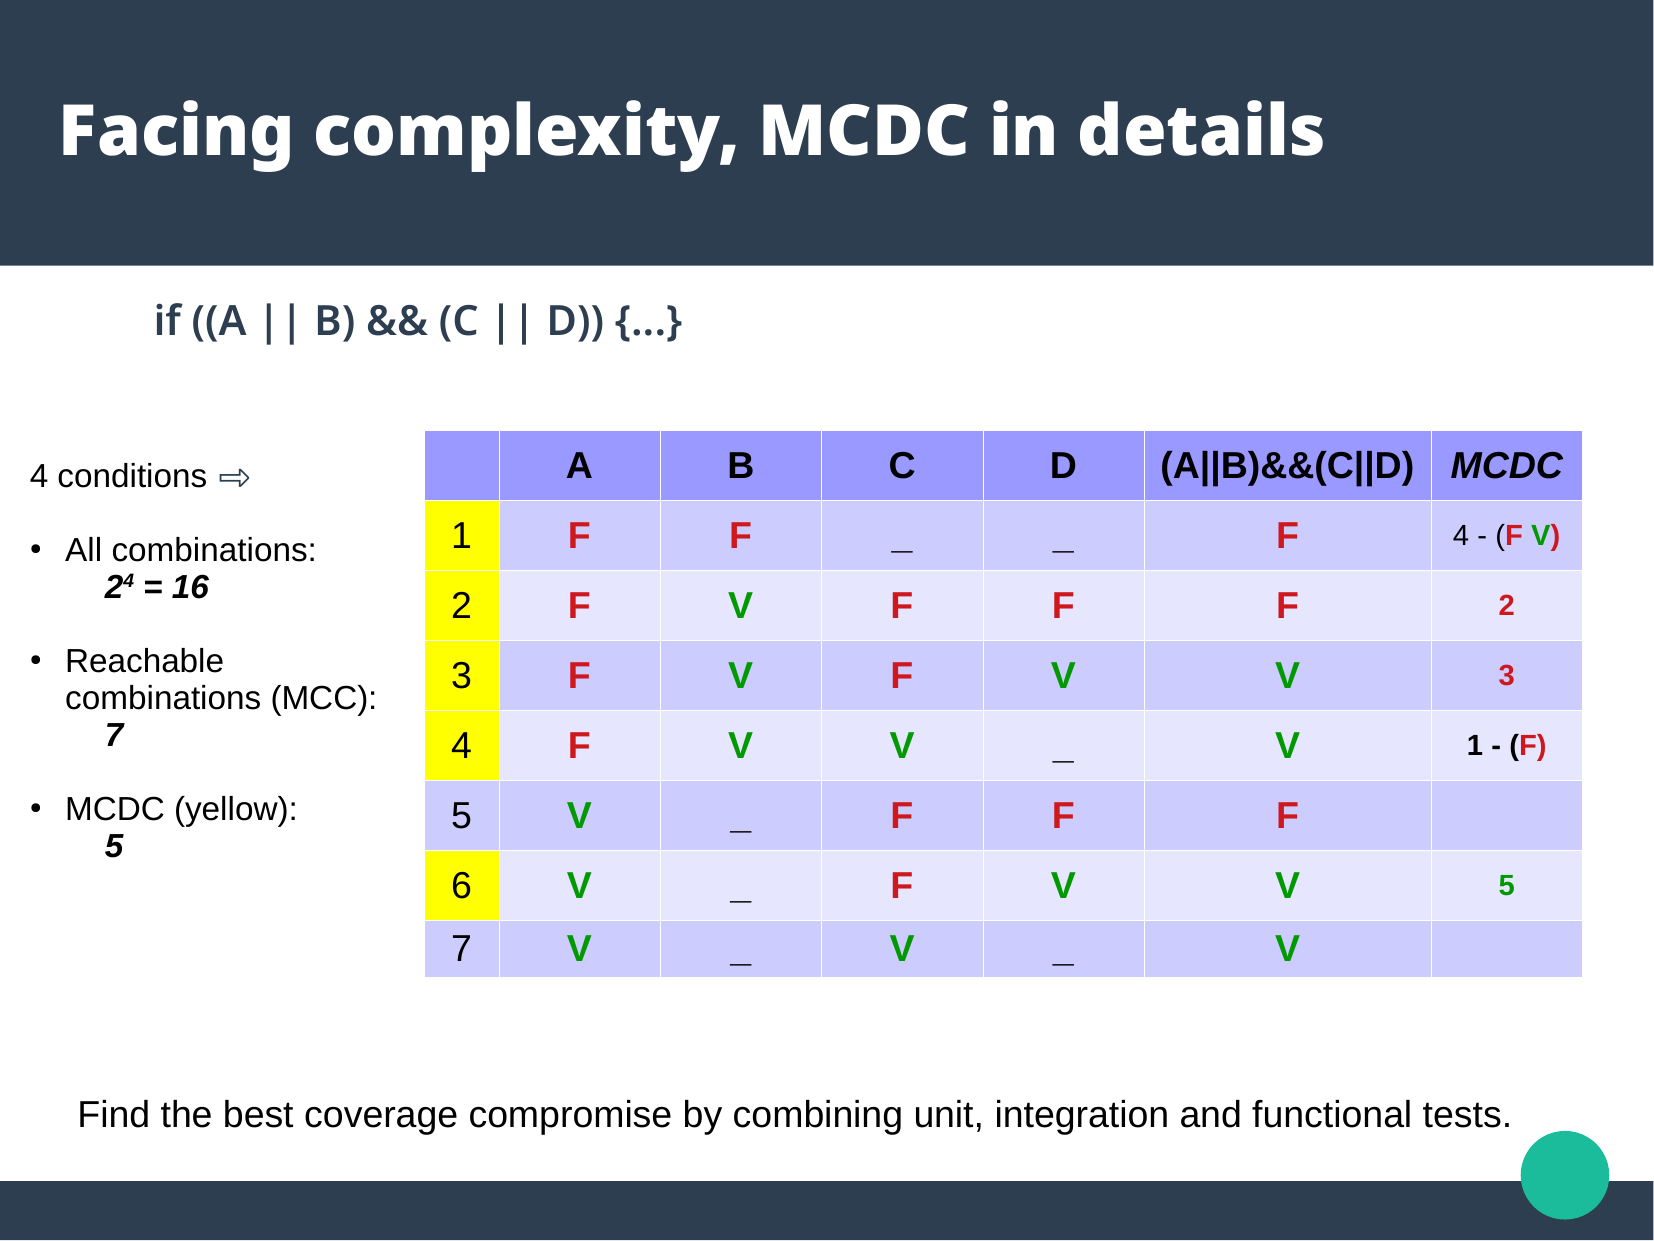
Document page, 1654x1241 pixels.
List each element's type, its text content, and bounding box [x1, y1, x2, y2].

text_box 4 conditions ⇨ All combinations: 24 = 16 Reachable combinations (MCC): 7 MCDC (yellow): 5 [15, 450, 413, 911]
table_cell F [822, 851, 983, 920]
table_cell 3 [425, 641, 499, 710]
table_cell [1432, 921, 1582, 977]
table_cell _ [822, 501, 983, 570]
table_cell 4 - (F V) [1432, 501, 1582, 570]
table_cell 2 [1432, 571, 1582, 640]
table_cell _ [661, 781, 821, 850]
table_cell V [661, 711, 821, 780]
table_cell [1432, 781, 1582, 850]
table_cell 2 [425, 571, 499, 640]
title Facing complexity, MCDC in details [59, 49, 1595, 207]
table_cell V [1145, 851, 1431, 920]
table_cell V [984, 851, 1144, 920]
table_cell F [1145, 501, 1431, 570]
table_cell V [500, 851, 660, 920]
table_cell V [661, 571, 821, 640]
table_cell F [500, 711, 660, 780]
table_cell _ [661, 851, 821, 920]
table_cell _ [984, 921, 1144, 977]
table_cell 4 [425, 711, 499, 780]
table_cell 1 [425, 501, 499, 570]
table_cell V [500, 921, 660, 977]
table_cell F [822, 781, 983, 850]
table_cell 7 [425, 921, 499, 977]
table_cell 5 [1432, 851, 1582, 920]
table_cell F [984, 781, 1144, 850]
table_cell F [1145, 571, 1431, 640]
table_cell V [1145, 711, 1431, 780]
list if ((A || B) && (C || D)) {...} [82, 290, 1571, 361]
table_cell F [500, 501, 660, 570]
table_cell V [1145, 921, 1431, 977]
table_cell F [822, 641, 983, 710]
table_cell V [500, 781, 660, 850]
table_cell 5 [425, 781, 499, 850]
table_cell V [1145, 641, 1431, 710]
table_cell F [661, 501, 821, 570]
table_header MCDC [1432, 431, 1582, 500]
table_cell F [1145, 781, 1431, 850]
table_cell V [661, 641, 821, 710]
table_cell V [822, 921, 983, 977]
table_cell V [822, 711, 983, 780]
table_header B [661, 431, 821, 500]
table_cell F [984, 571, 1144, 640]
table_header D [984, 431, 1144, 500]
table_cell _ [984, 501, 1144, 570]
table_cell F [500, 571, 660, 640]
table_cell F [822, 571, 983, 640]
table_cell F [500, 641, 660, 710]
table_cell 3 [1432, 641, 1582, 710]
table_header A [500, 431, 660, 500]
table_header C [822, 431, 983, 500]
table_header (A||B)&&(C||D) [1145, 431, 1431, 500]
text_box Find the best coverage compromise by combining unit, integration and functional tests. [62, 1086, 1528, 1144]
table_cell V [984, 641, 1144, 710]
table_cell _ [984, 711, 1144, 780]
table_cell 6 [425, 851, 499, 920]
table_cell 1 - (F) [1432, 711, 1582, 780]
table_cell _ [661, 921, 821, 977]
table_header [425, 431, 499, 500]
